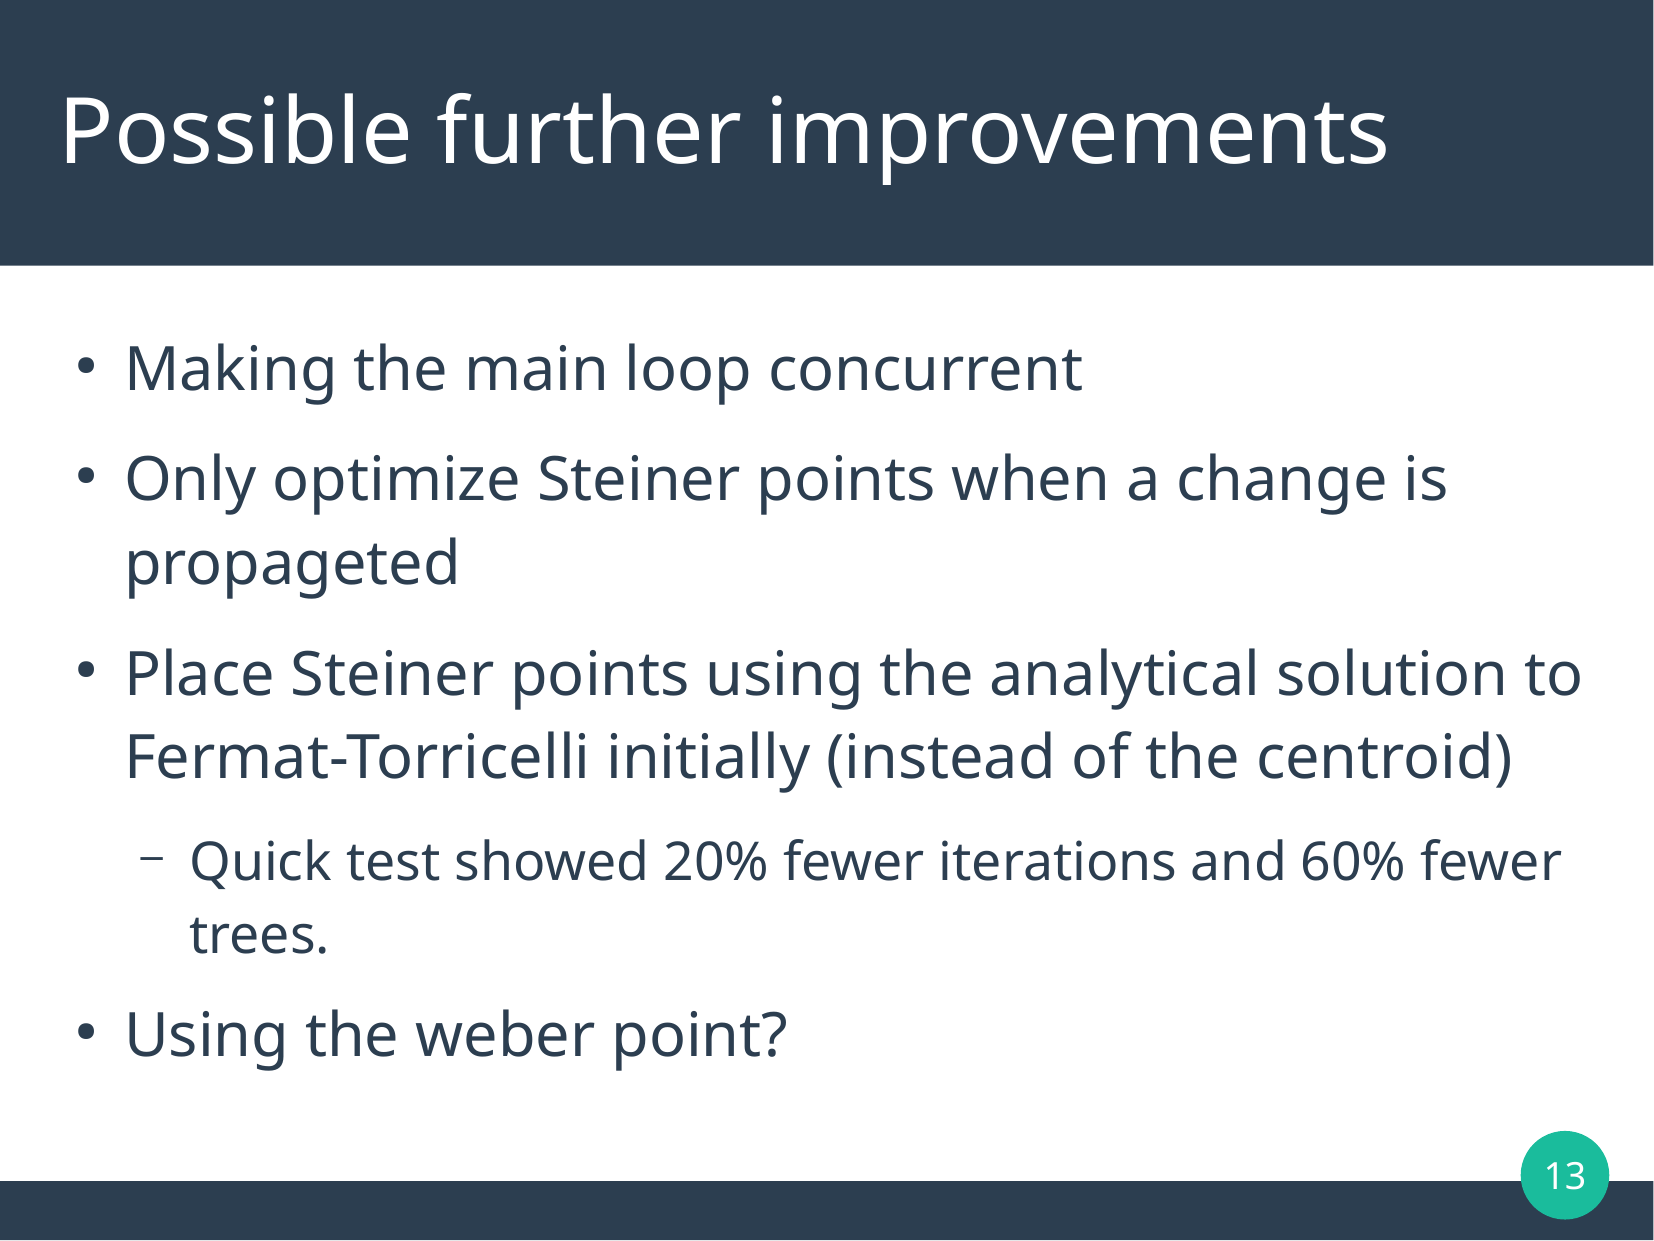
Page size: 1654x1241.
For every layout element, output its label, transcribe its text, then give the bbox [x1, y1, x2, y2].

title Possible further improvements [59, 49, 1595, 207]
list Making the main loop concurrent Only optimize Steiner points when a change is propageted Place Steiner points using the analytical solution to Fermat-Torricelli initially (instead of the centroid) Quick test showed 20% fewer iterations and 60% fewer trees. Using the weber point? [59, 324, 1595, 1152]
